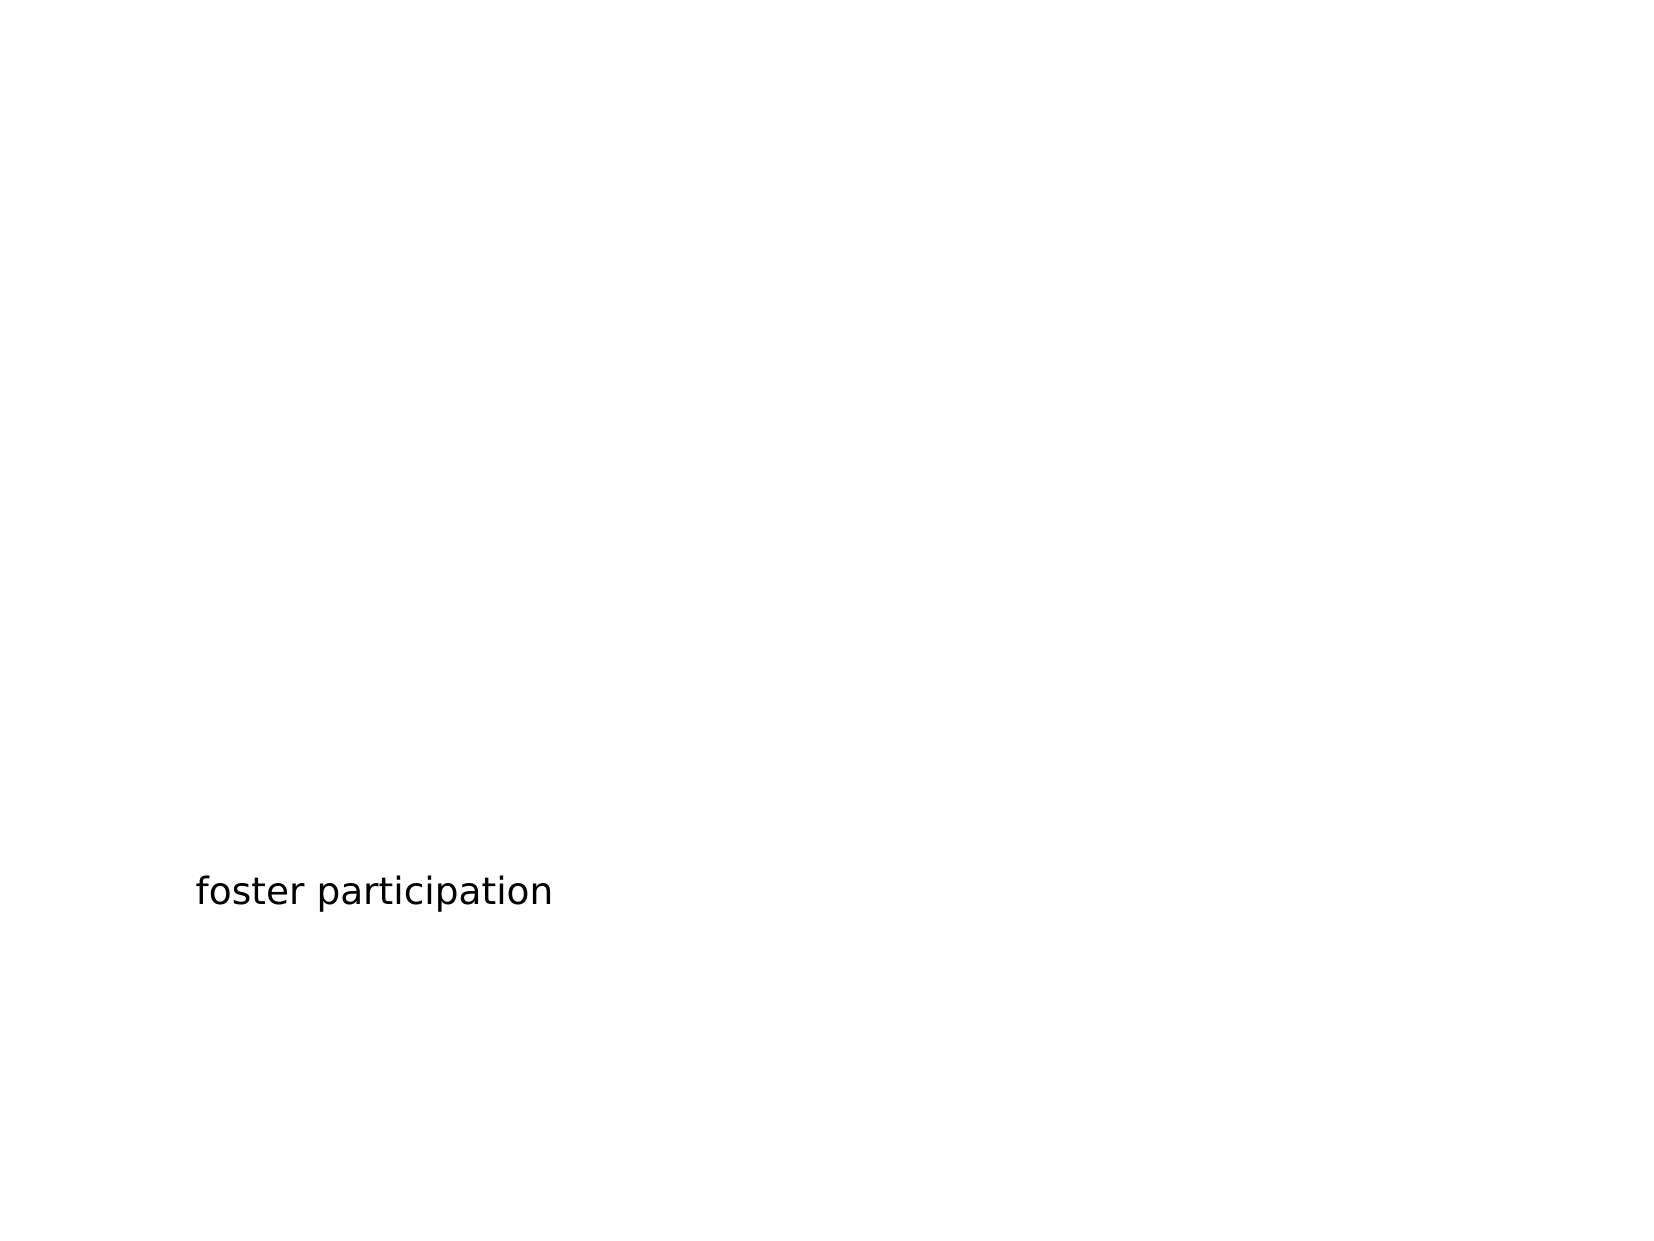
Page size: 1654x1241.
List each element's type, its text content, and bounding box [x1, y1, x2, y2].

text_box foster participation [180, 862, 569, 921]
